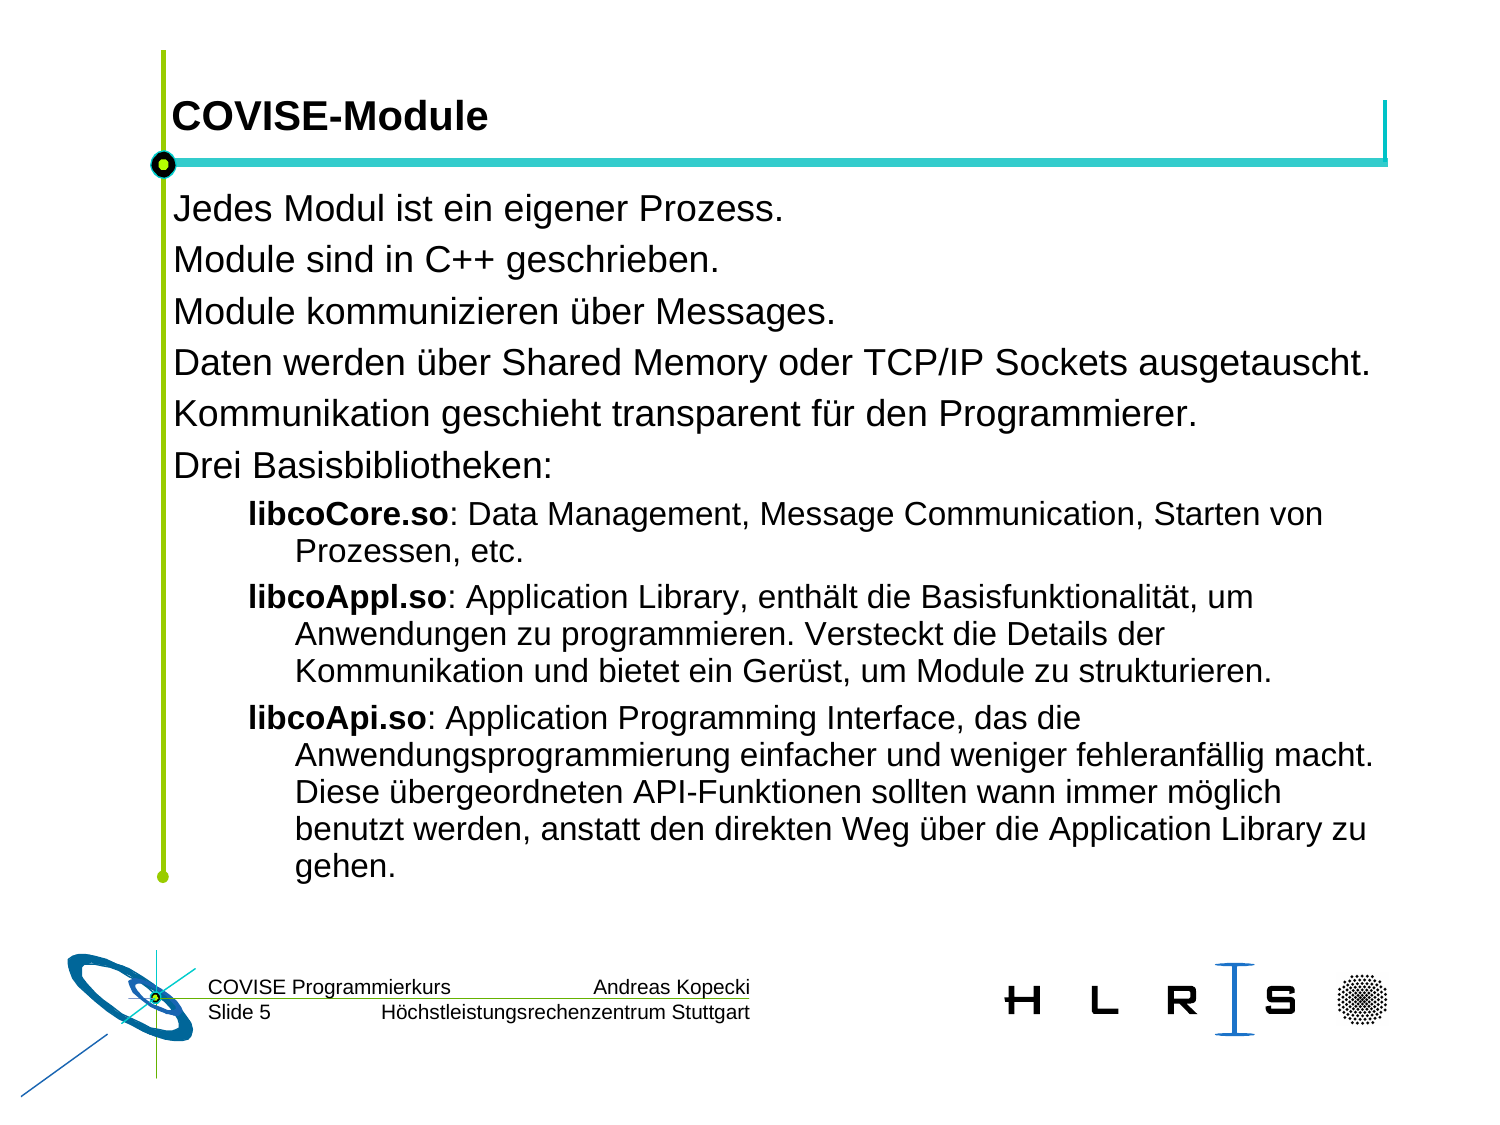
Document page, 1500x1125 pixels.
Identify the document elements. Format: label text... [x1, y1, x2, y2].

list Jedes Modul ist ein eigener Prozess. Module sind in C++ geschrieben. Module kommunizieren über Messages. Daten werden über Shared Memory oder TCP/IP Sockets ausgetauscht. Kommunikation geschieht transparent für den Programmierer. Drei Basisbibliotheken: libcoCore.so: Data Management, Message Communication, Starten von Prozessen, etc. libcoAppl.so: Application Library, enthält die Basisfunktionalität, um Anwendungen zu programmieren. Versteckt die Details der Kommunikation und bietet ein Gerüst, um Module zu strukturieren. libcoApi.so: Application Programming Interface, das die Anwendungsprogrammierung einfacher und weniger fehleranfällig macht. Diese übergeordneten API-Funktionen sollten wann immer möglich benutzt werden, anstatt den direkten Weg über die Application Library zu gehen. [173, 187, 1388, 938]
title COVISE-Module [171, 83, 1386, 149]
